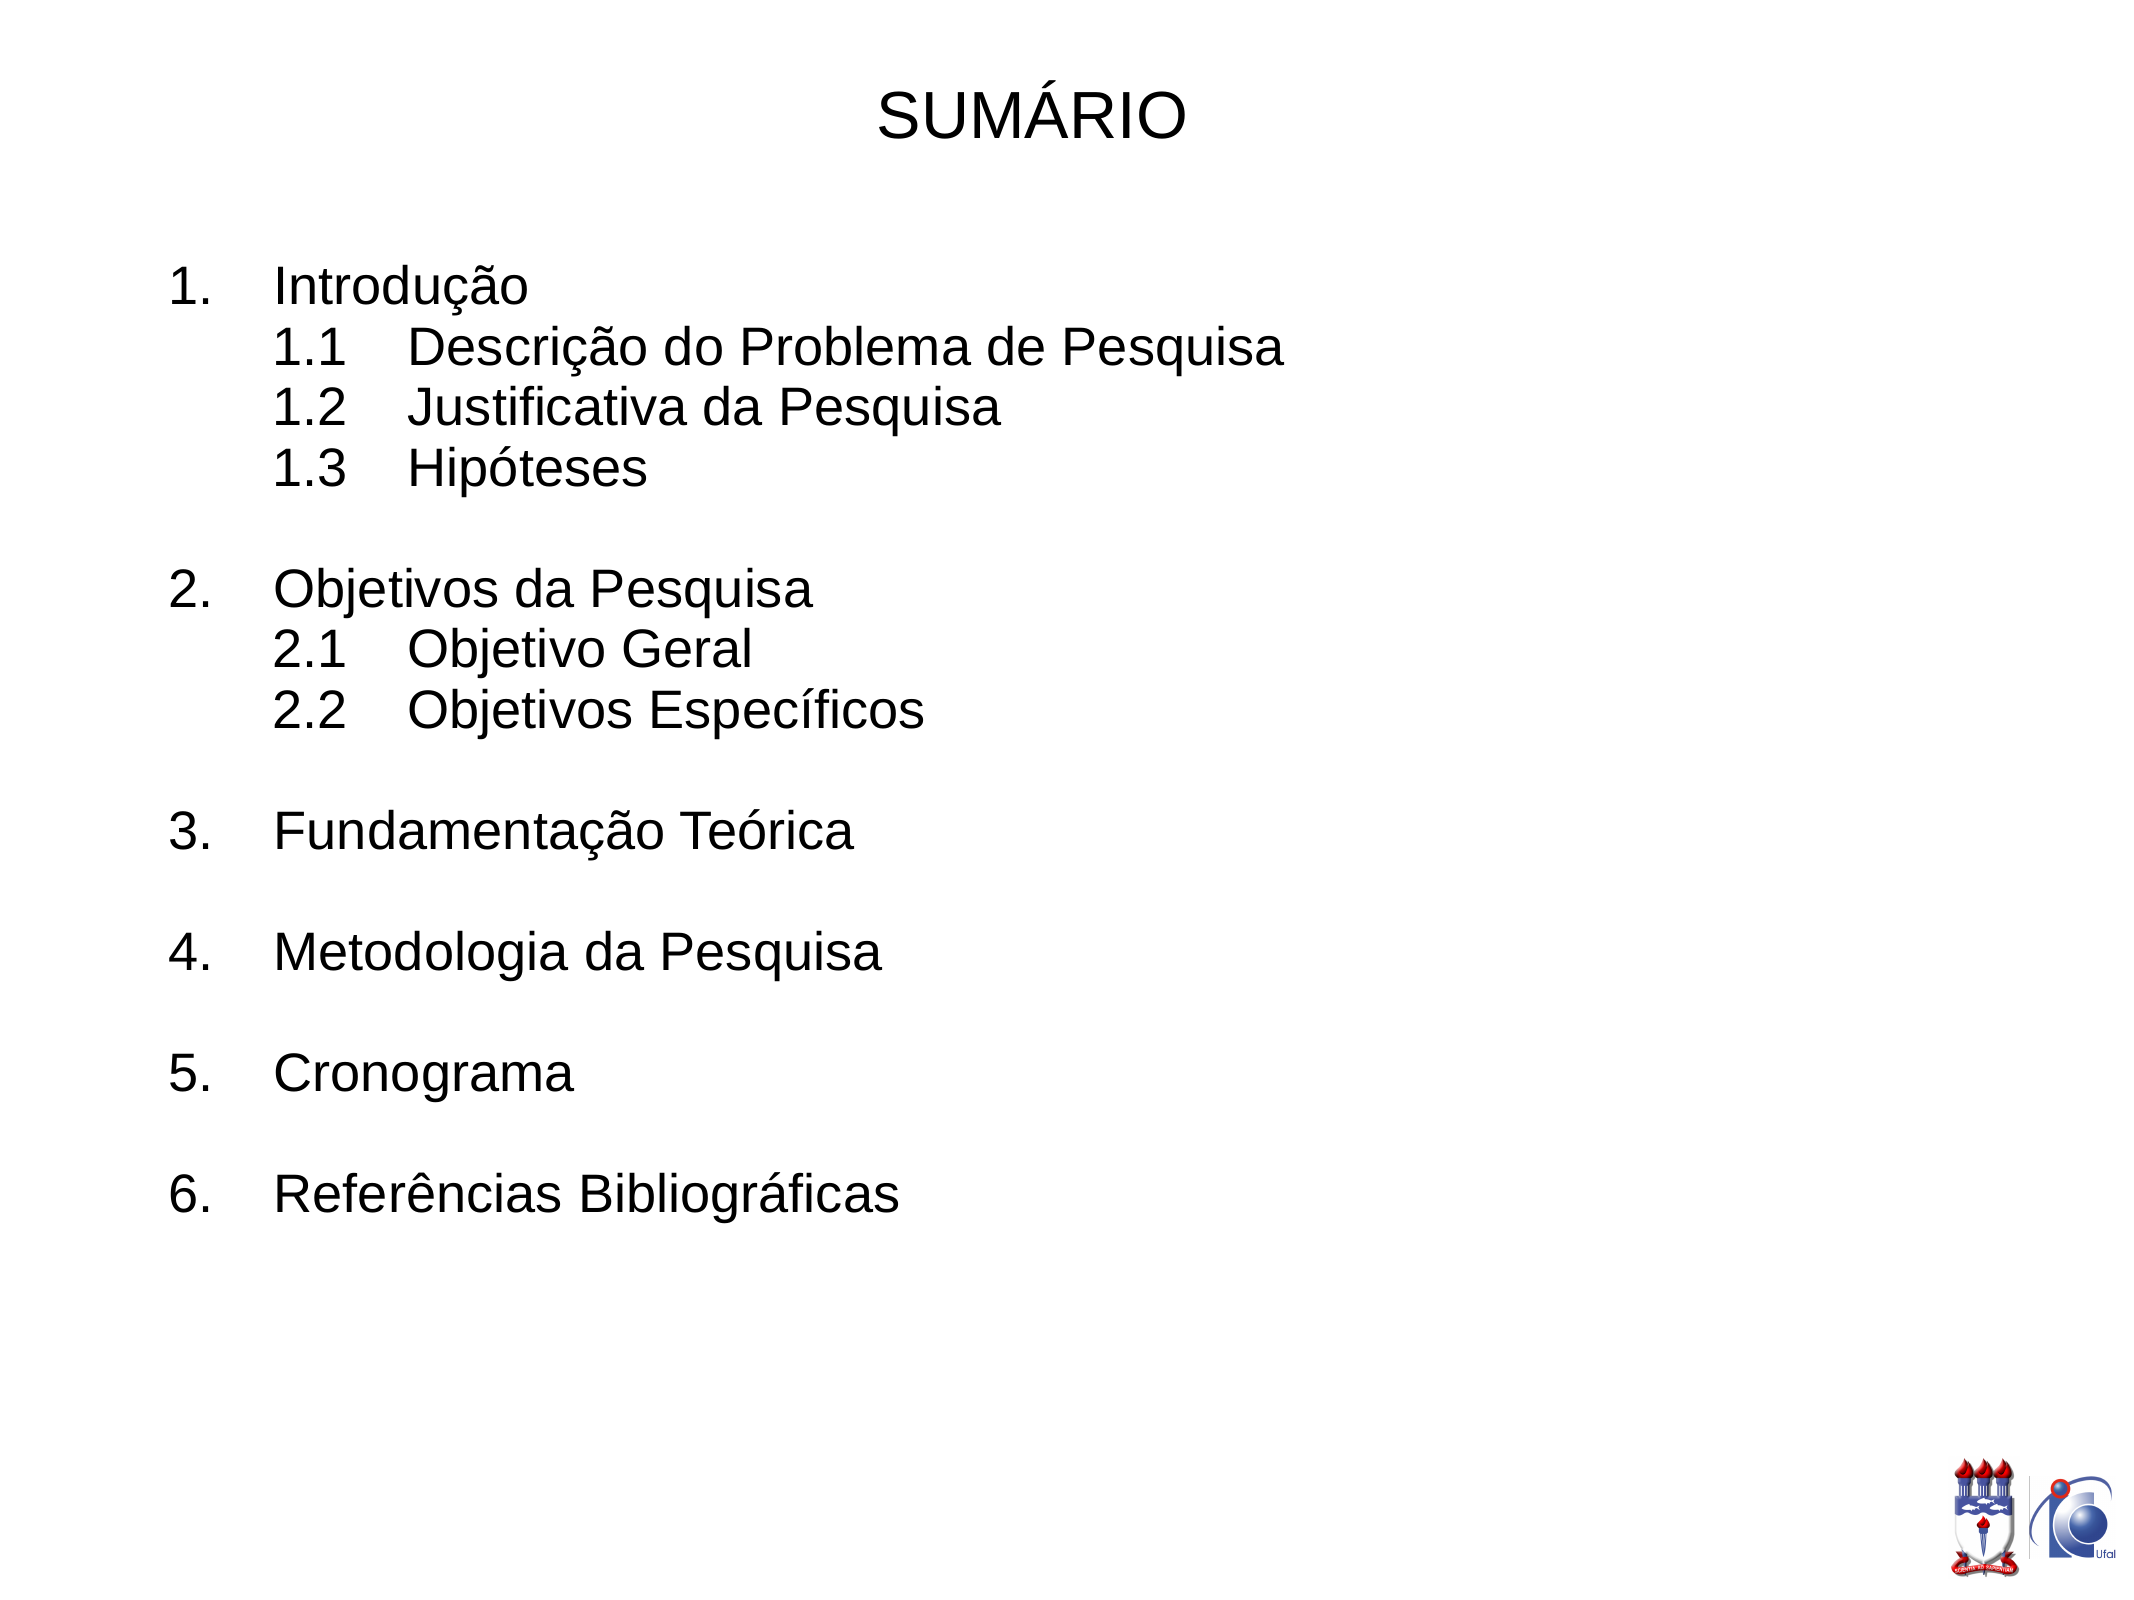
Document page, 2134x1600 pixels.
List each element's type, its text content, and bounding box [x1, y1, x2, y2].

picture [2028, 1476, 2116, 1559]
text_box 1. Introdução 1.1 Descrição do Problema de Pesquisa 1.2 Justificativa da Pesquisa 1.3 Hipóteses 2. Objetivos da Pesquisa 2.1 Objetivo Geral 2.2 Objetivos Específicos 3. Fundamentação Teórica 4. Metodologia da Pesquisa 5. Cronograma 6. Referências Bibliográficas [153, 248, 2044, 1394]
text_box SUMÁRIO [862, 70, 1205, 166]
picture [1948, 1456, 2020, 1579]
